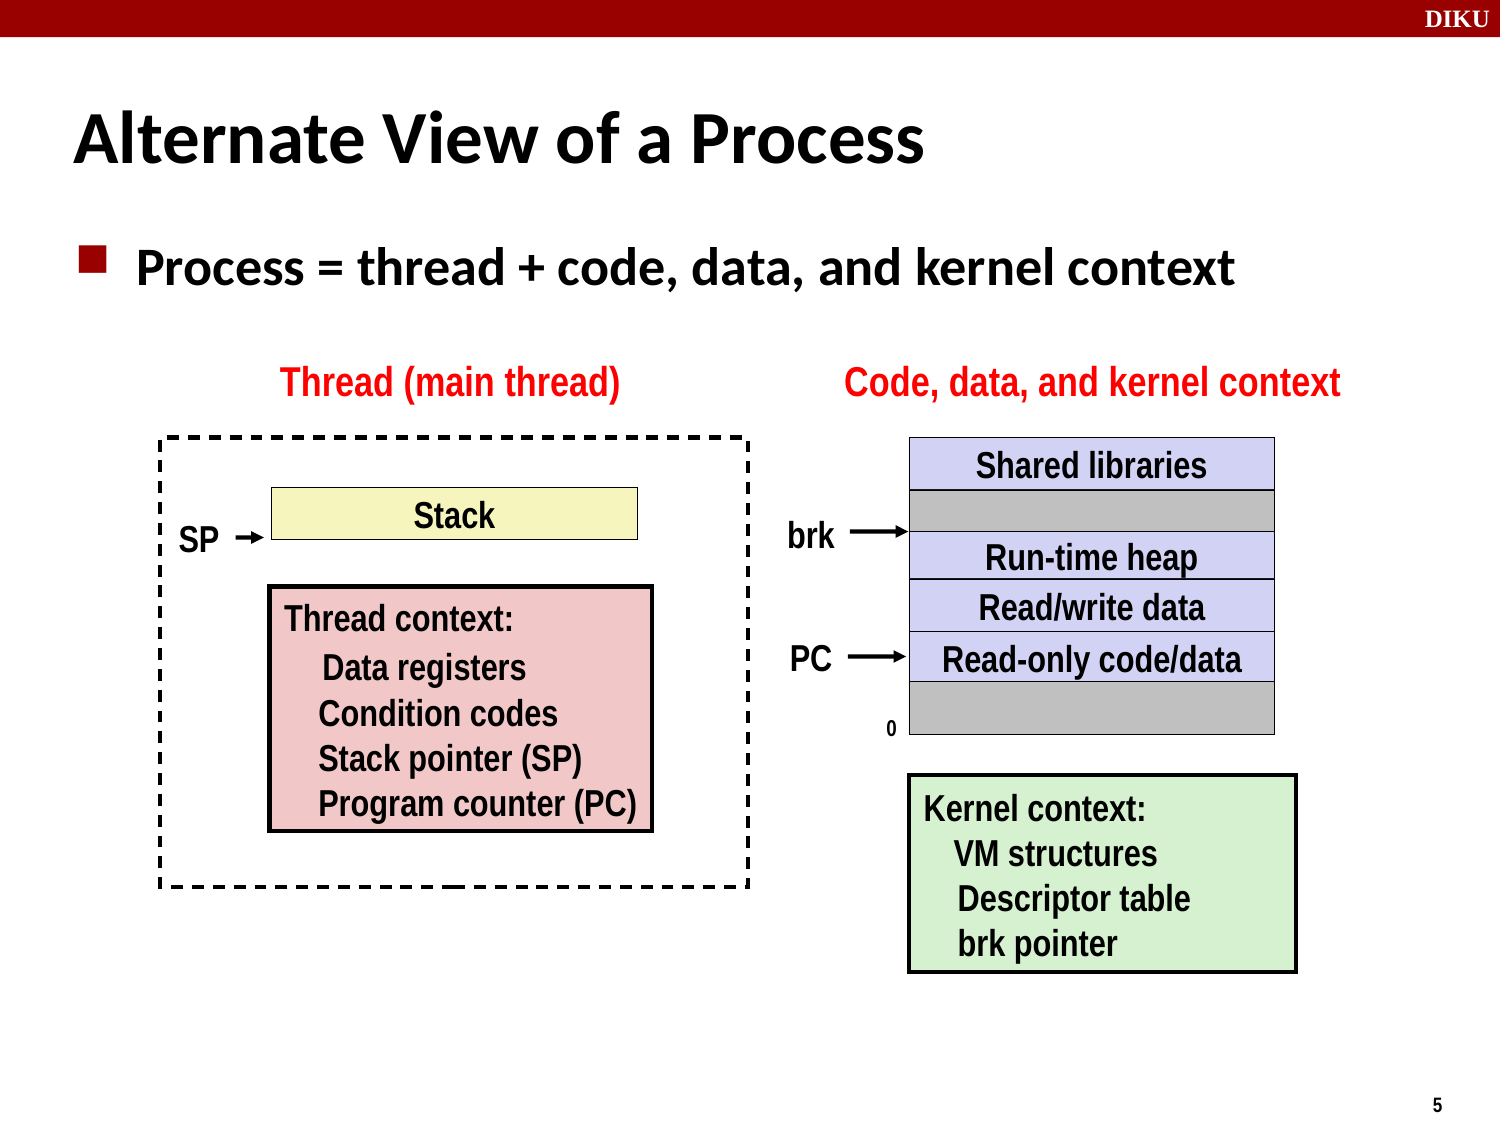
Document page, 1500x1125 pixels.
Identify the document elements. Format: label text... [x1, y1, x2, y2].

text_box PC [774, 627, 848, 687]
text_box Read-only code/data [908, 631, 1275, 681]
text_box Alternate View of a Process [58, 71, 1304, 197]
text_box Kernel context: VM structures Descriptor table brk pointer [908, 775, 1297, 972]
text_box 0 [871, 706, 912, 749]
text_box Code, data, and kernel context [820, 347, 1355, 413]
text_box Shared libraries [908, 437, 1275, 489]
text_box Stack [271, 487, 638, 540]
text_box SP [163, 507, 235, 568]
text_box [908, 681, 1275, 734]
text_box brk [772, 504, 850, 564]
text_box Thread context: Data registers Condition codes Stack pointer (SP) Program counter (PC) [269, 586, 653, 832]
text_box [908, 489, 1275, 531]
text_box Read/write data [908, 578, 1275, 631]
text_box Run-time heap [908, 531, 1275, 578]
text_box Thread (main thread) [265, 347, 636, 413]
text_box Process = thread + code, data, and kernel context [65, 223, 1361, 1039]
